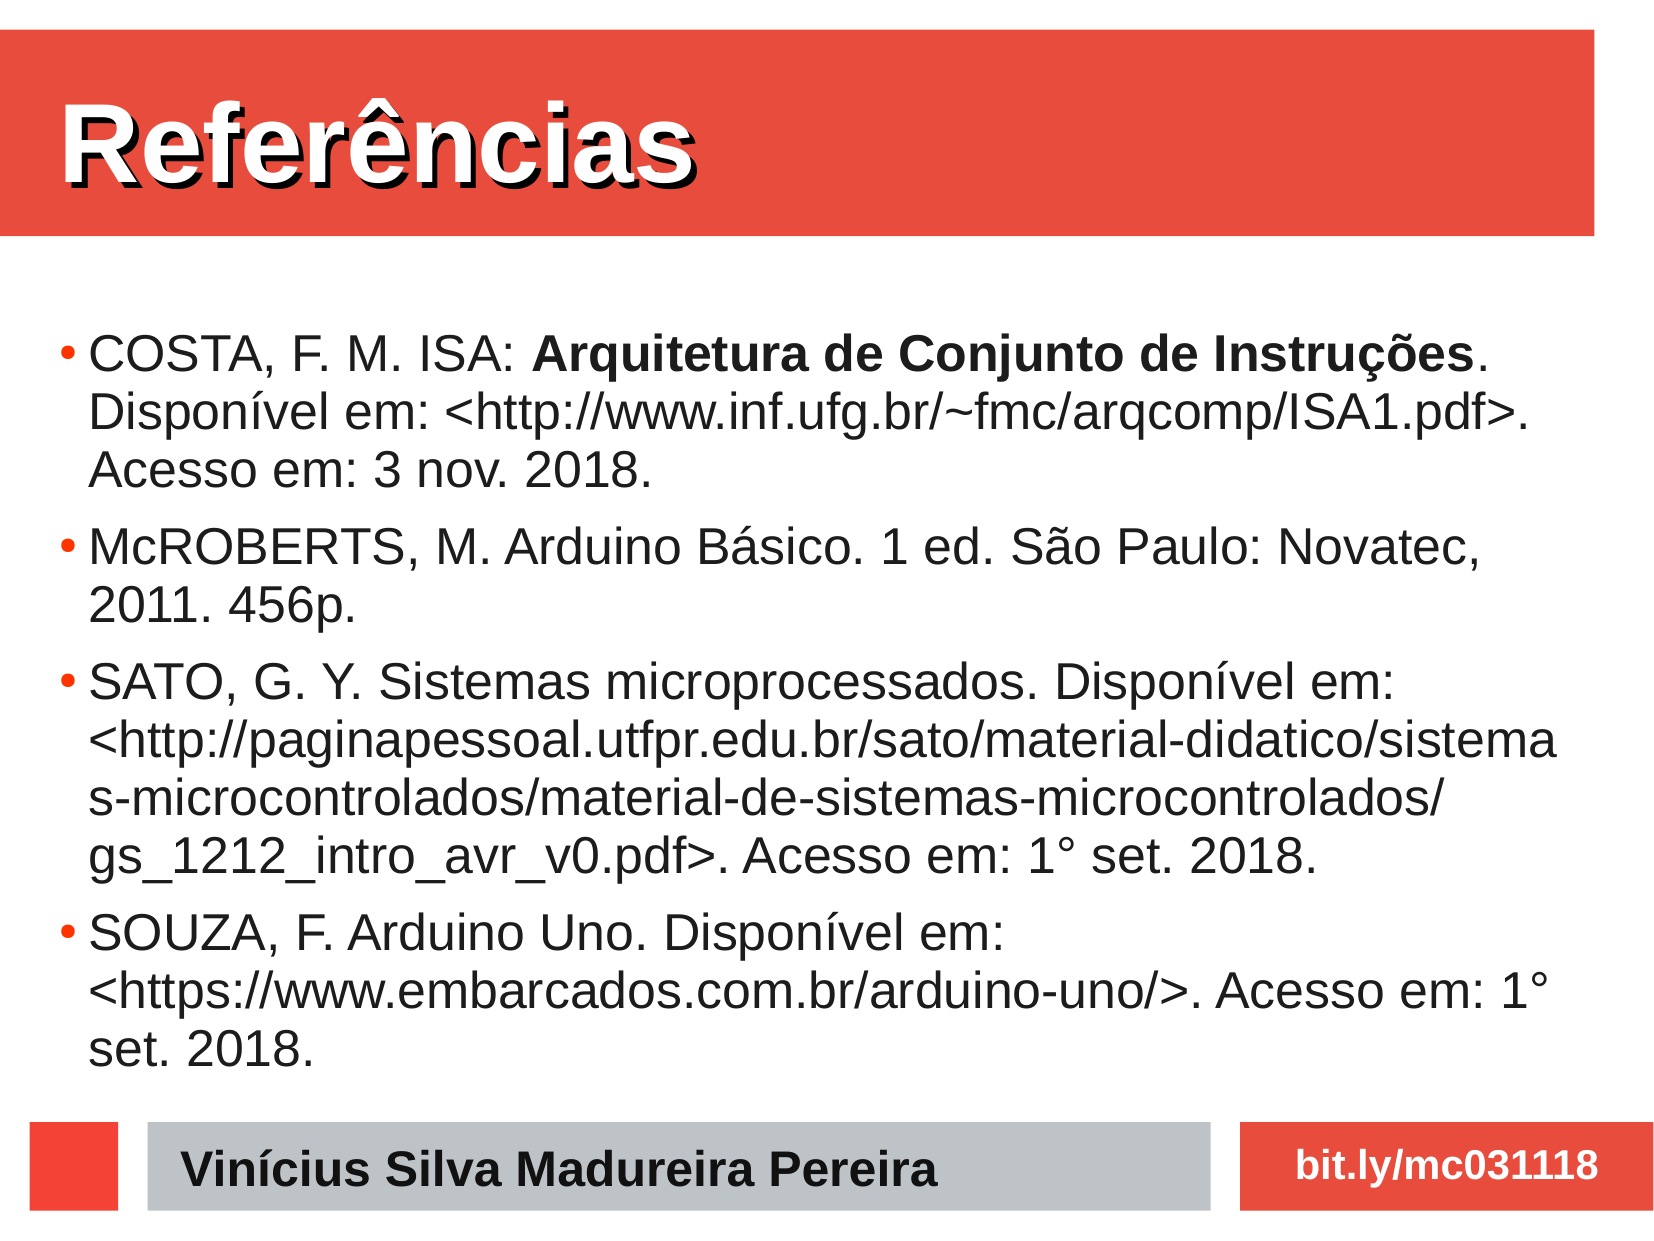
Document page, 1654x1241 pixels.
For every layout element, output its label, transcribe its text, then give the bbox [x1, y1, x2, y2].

list COSTA, F. M. ISA: Arquitetura de Conjunto de Instruções. Disponível em: <http://www.inf.ufg.br/~fmc/arqcomp/ISA1.pdf>. Acesso em: 3 nov. 2018. McROBERTS, M. Arduino Básico. 1 ed. São Paulo: Novatec, 2011. 456p. SATO, G. Y. Sistemas microprocessados. Disponível em: <http://paginapessoal.utfpr.edu.br/sato/material-didatico/sistemas-microcontrolados/material-de-sistemas-microcontrolados/gs_1212_intro_avr_v0.pdf>. Acesso em: 1° set. 2018. SOUZA, F. Arduino Uno. Disponível em: <https://www.embarcados.com.br/arduino-uno/>. Acesso em: 1° set. 2018. [59, 324, 1565, 1093]
text_box Vinícius Silva Madureira Pereira [165, 1133, 1170, 1205]
text_box bit.ly/mc031118 [1228, 1133, 1654, 1205]
title Referências [59, 59, 1595, 207]
